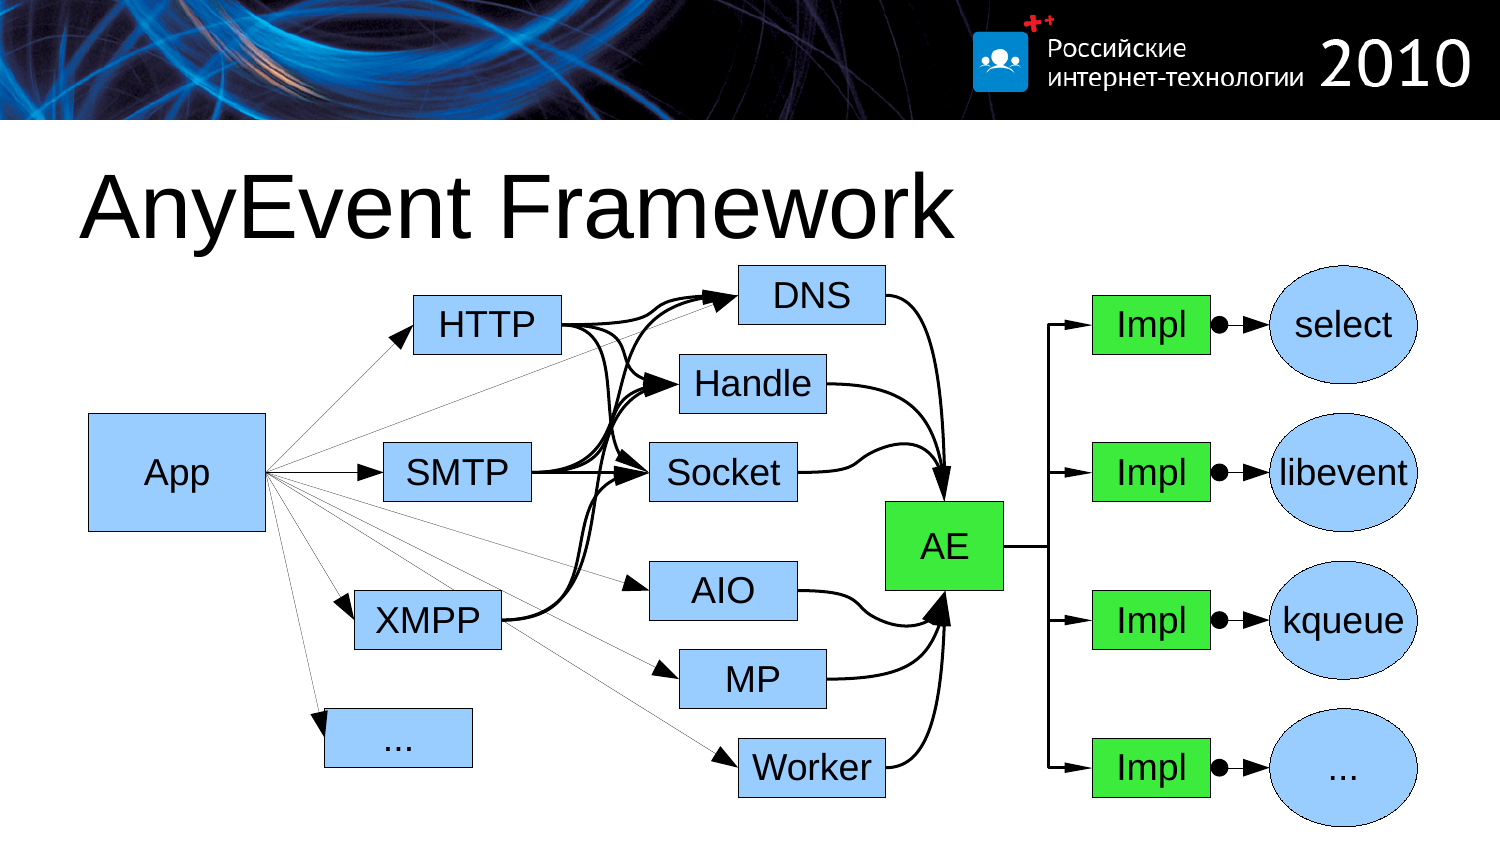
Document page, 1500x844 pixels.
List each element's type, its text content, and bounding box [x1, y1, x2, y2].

text_box Socket [649, 442, 798, 502]
text_box Handle [679, 354, 827, 414]
text_box libevent [1269, 413, 1418, 532]
text_box Impl [1092, 738, 1211, 798]
text_box Impl [1092, 295, 1211, 355]
text_box MP [679, 649, 827, 709]
text_box HTTP [413, 295, 562, 355]
text_box XMPP [354, 590, 502, 650]
title AnyEvent Framework [79, 155, 1430, 258]
text_box ... [1269, 708, 1418, 827]
text_box Impl [1092, 590, 1211, 650]
text_box AE [885, 501, 1004, 591]
text_box Worker [738, 738, 886, 798]
text_box App [88, 413, 266, 532]
text_box ... [324, 708, 473, 768]
text_box select [1269, 265, 1418, 384]
picture [0, 0, 1500, 120]
text_box DNS [738, 265, 886, 325]
text_box kqueue [1269, 561, 1418, 680]
text_box Impl [1092, 442, 1211, 502]
text_box AIO [649, 561, 798, 621]
text_box SMTP [383, 442, 532, 502]
